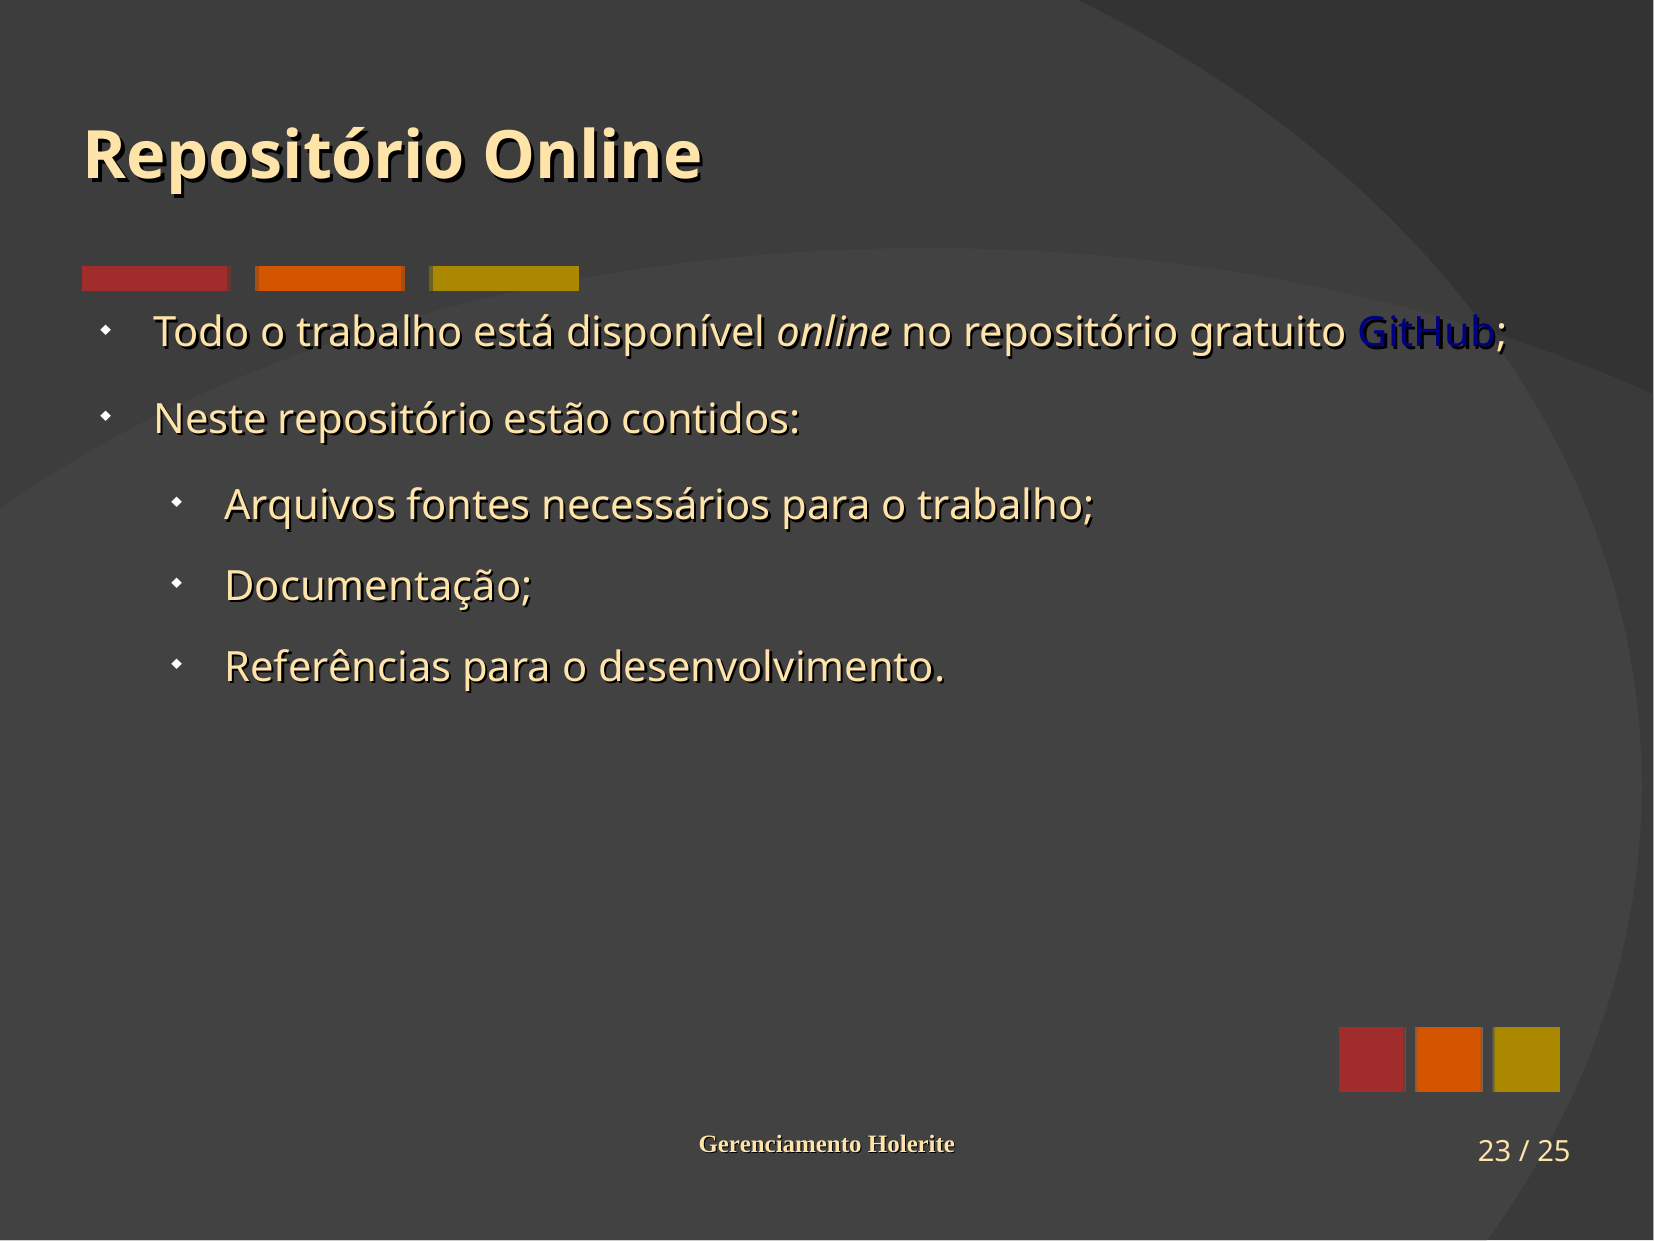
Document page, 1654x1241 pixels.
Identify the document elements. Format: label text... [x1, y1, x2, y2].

picture [82, 266, 579, 291]
title Repositório Online [82, 49, 1571, 257]
list Todo o trabalho está disponível online no repositório gratuito GitHub; Neste repositório estão contidos: Arquivos fontes necessários para o trabalho; Documentação; Referências para o desenvolvimento. [82, 302, 1571, 1022]
picture [1339, 1027, 1560, 1092]
